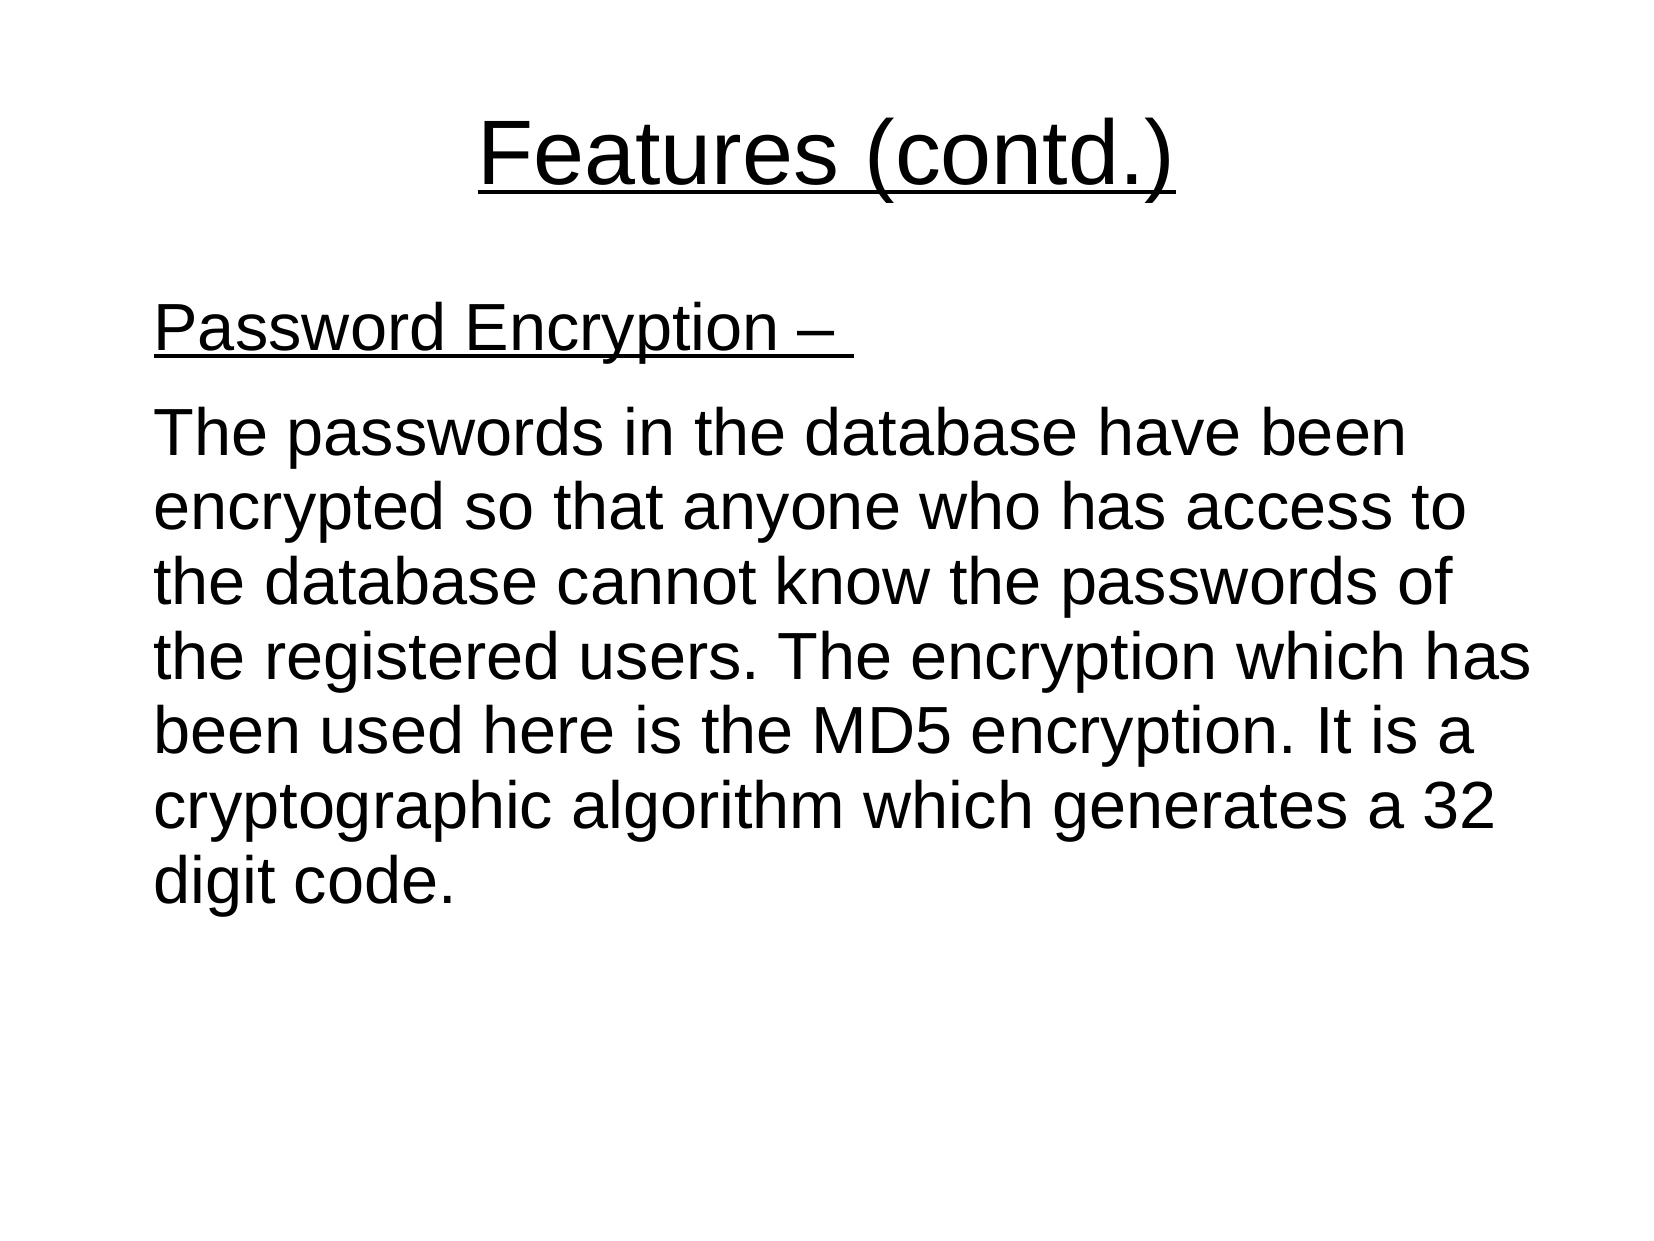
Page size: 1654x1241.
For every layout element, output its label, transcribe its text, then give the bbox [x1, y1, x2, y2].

title Features (contd.) [82, 49, 1571, 257]
list Password Encryption – The passwords in the database have been encrypted so that anyone who has access to the database cannot know the passwords of the registered users. The encryption which has been used here is the MD5 encryption. It is a cryptographic algorithm which generates a 32 digit code. [82, 290, 1538, 1010]
